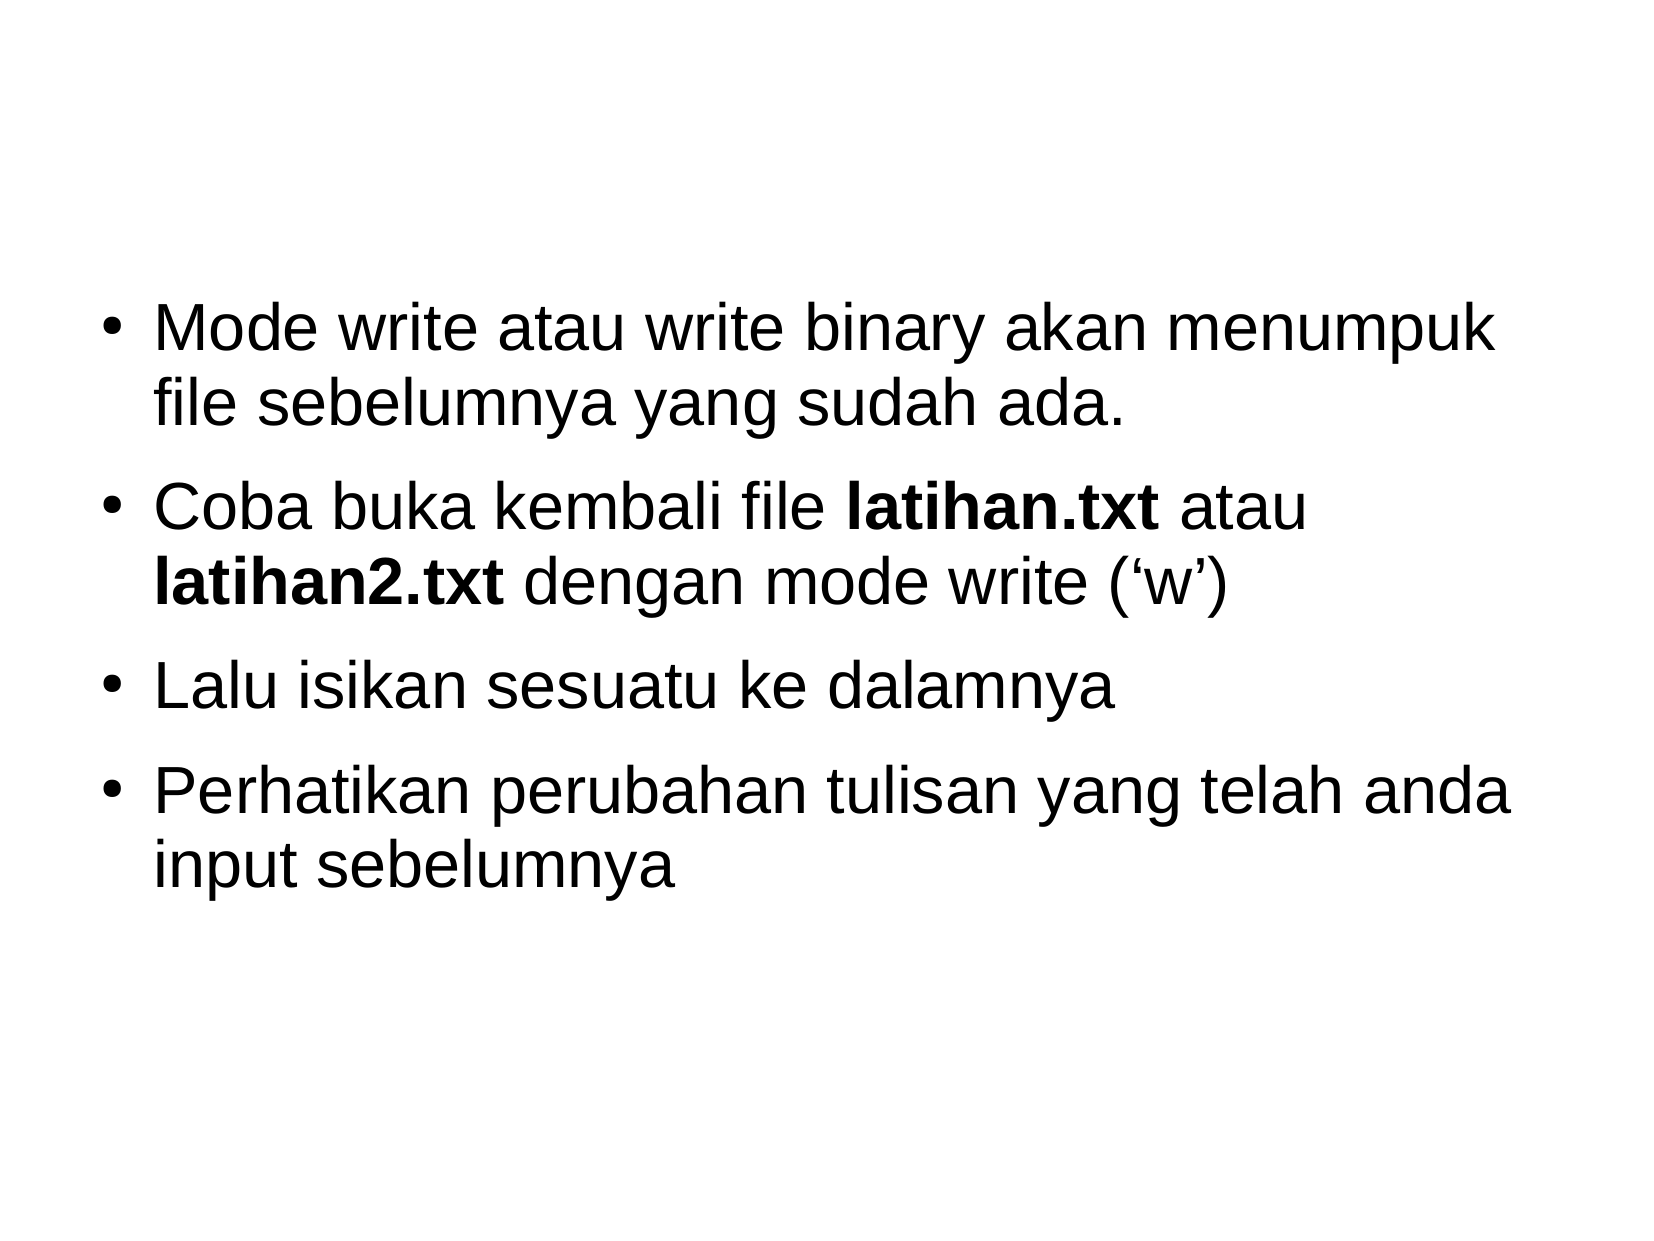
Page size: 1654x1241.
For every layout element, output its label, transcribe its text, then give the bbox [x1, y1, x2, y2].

list Mode write atau write binary akan menumpuk file sebelumnya yang sudah ada. Coba buka kembali file latihan.txt atau latihan2.txt dengan mode write (‘w’) Lalu isikan sesuatu ke dalamnya Perhatikan perubahan tulisan yang telah anda input sebelumnya [82, 290, 1571, 1010]
